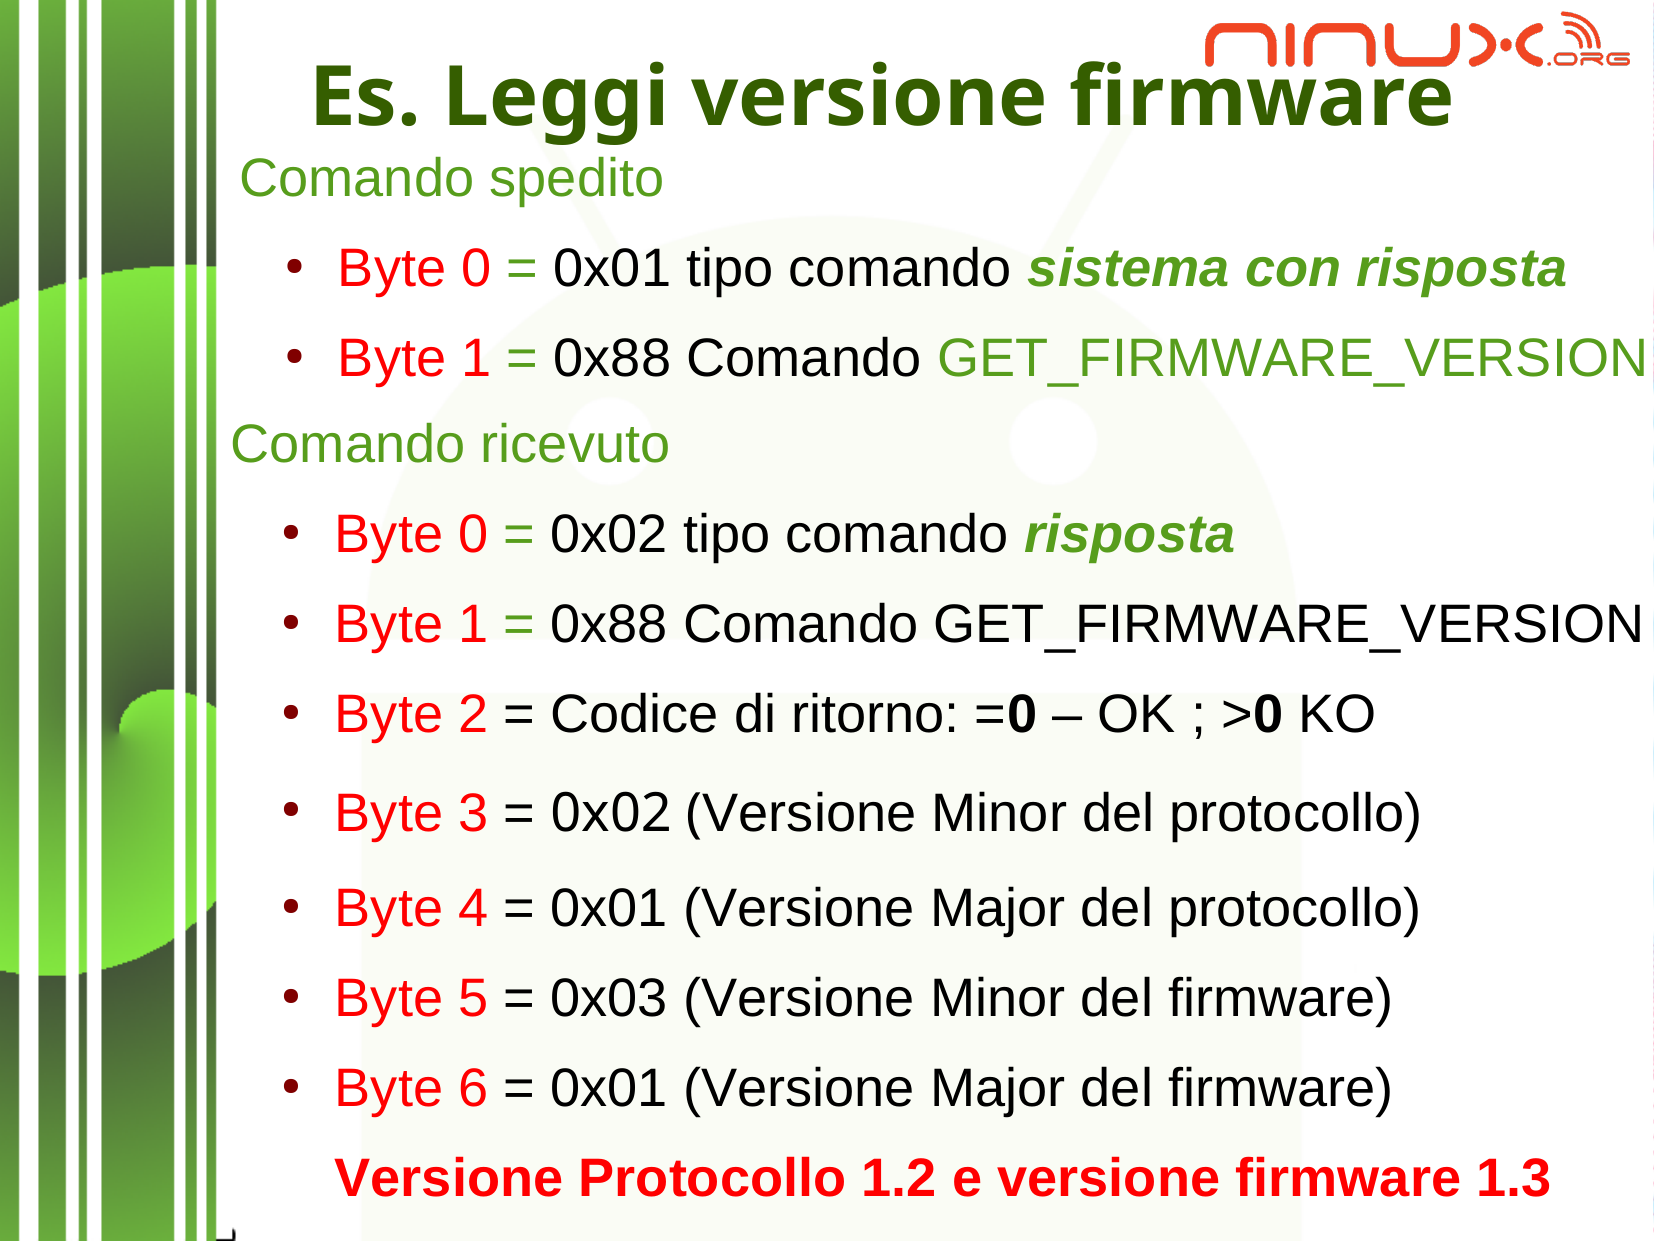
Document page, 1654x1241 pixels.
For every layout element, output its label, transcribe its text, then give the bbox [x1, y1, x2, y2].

title Es. Leggi versione firmware [230, 44, 1536, 142]
picture [0, 0, 1654, 1241]
list Comando ricevuto Byte 0 = 0x02 tipo comando risposta Byte 1 = 0x88 Comando GET_FIRMWARE_VERSION Byte 2 = Codice di ritorno: =0 – OK ; >0 KO Byte 3 = 0x02 (Versione Minor del protocollo) Byte 4 = 0x01 (Versione Major del protocollo) Byte 5 = 0x03 (Versione Minor del firmware) Byte 6 = 0x01 (Versione Major del firmware) Versione Protocollo 1.2 e versione firmware 1.3 [212, 413, 1654, 1212]
list Comando spedito Byte 0 = 0x01 tipo comando sistema con risposta Byte 1 = 0x88 Comando GET_FIRMWARE_VERSION [221, 147, 1654, 390]
